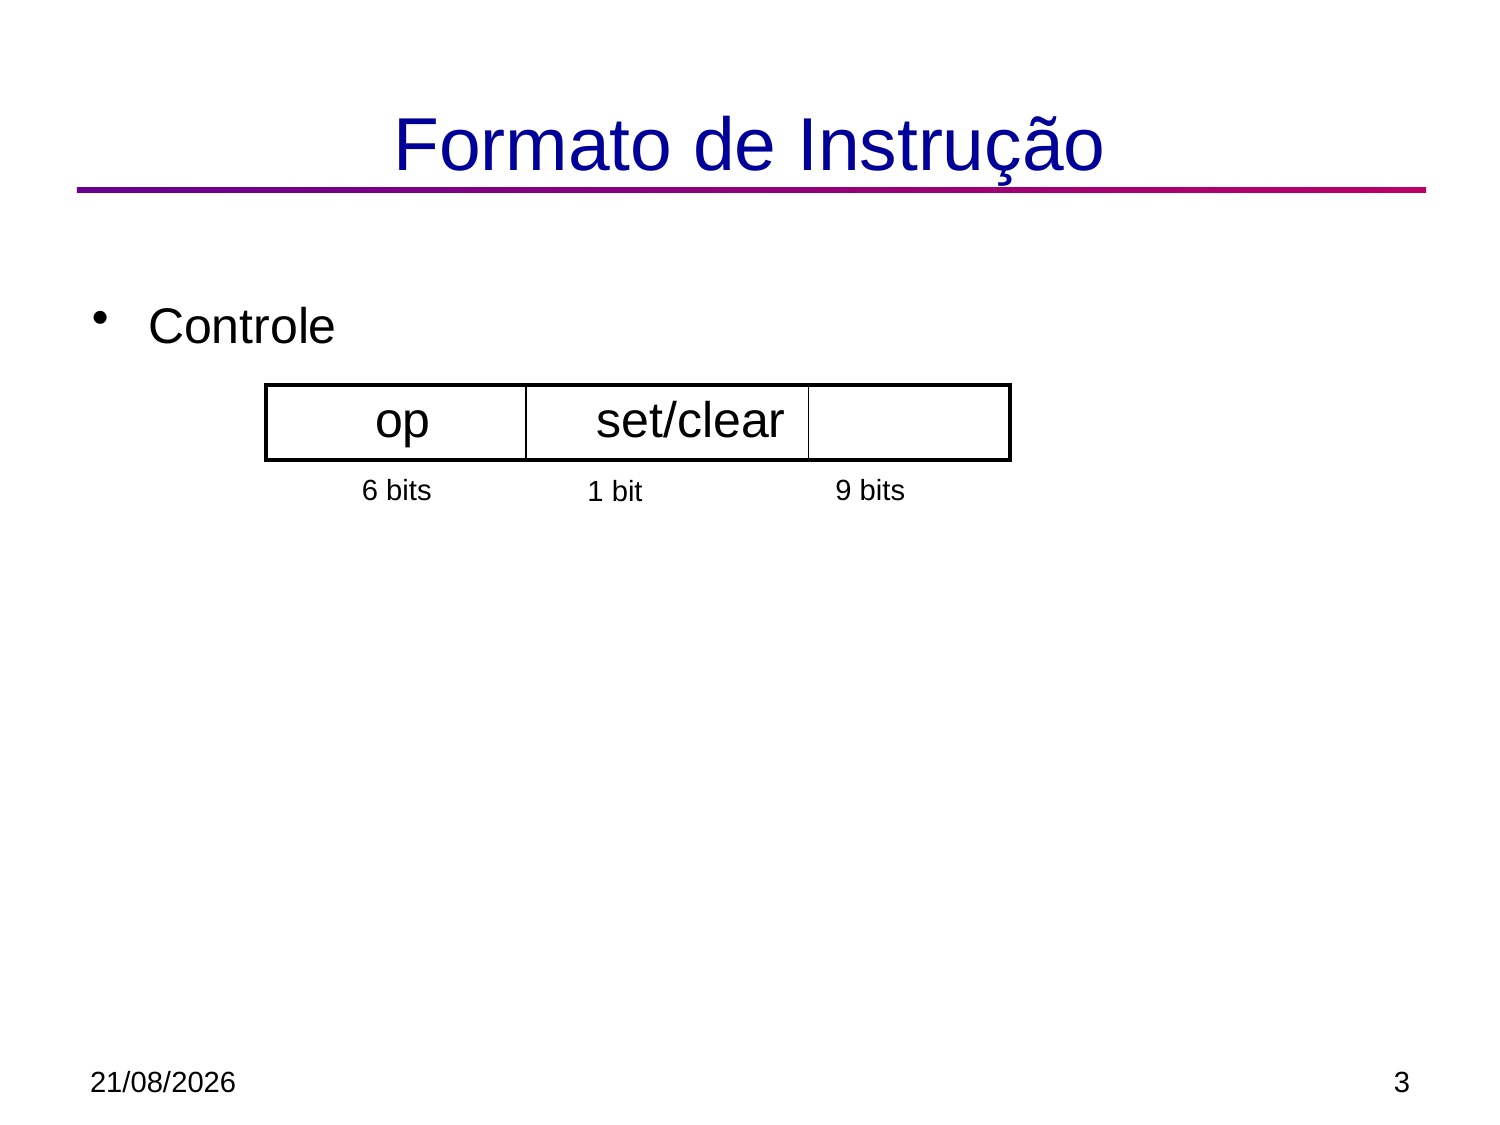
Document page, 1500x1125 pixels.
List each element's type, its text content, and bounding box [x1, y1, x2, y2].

list Controle [76, 215, 1424, 1019]
title Formato de Instrução [76, 74, 1424, 193]
text_box 9 bits [820, 463, 921, 514]
table_header [809, 387, 1008, 458]
slide_number 17/07/2024 [75, 1055, 425, 1125]
text_box 6 bits [347, 463, 447, 514]
table_header set/clear [527, 387, 808, 458]
slide_number <número> [1074, 1055, 1425, 1125]
table_header op [268, 387, 525, 458]
text_box 1 bit [572, 465, 714, 515]
